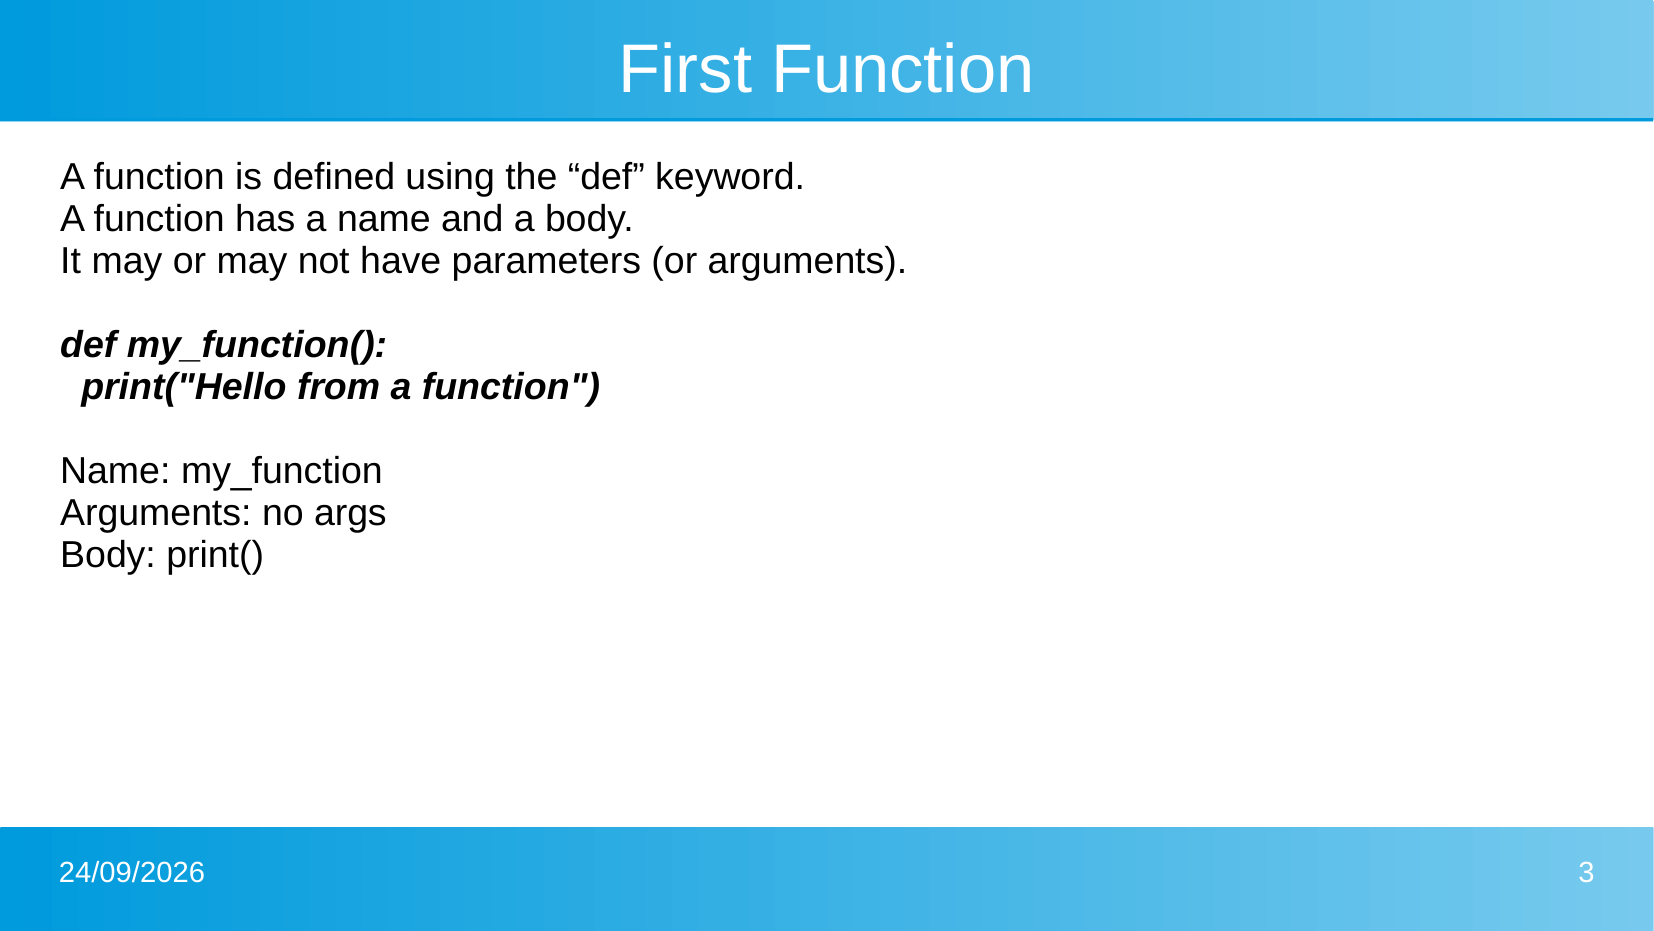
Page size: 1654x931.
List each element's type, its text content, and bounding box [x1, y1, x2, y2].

title First Function [59, 29, 1595, 108]
text_box A function is defined using the “def” keyword. A function has a name and a body. It may or may not have parameters (or arguments). def my_function(): print("Hello from a function") Name: my_function Arguments: no args Body: print() [45, 147, 1512, 728]
